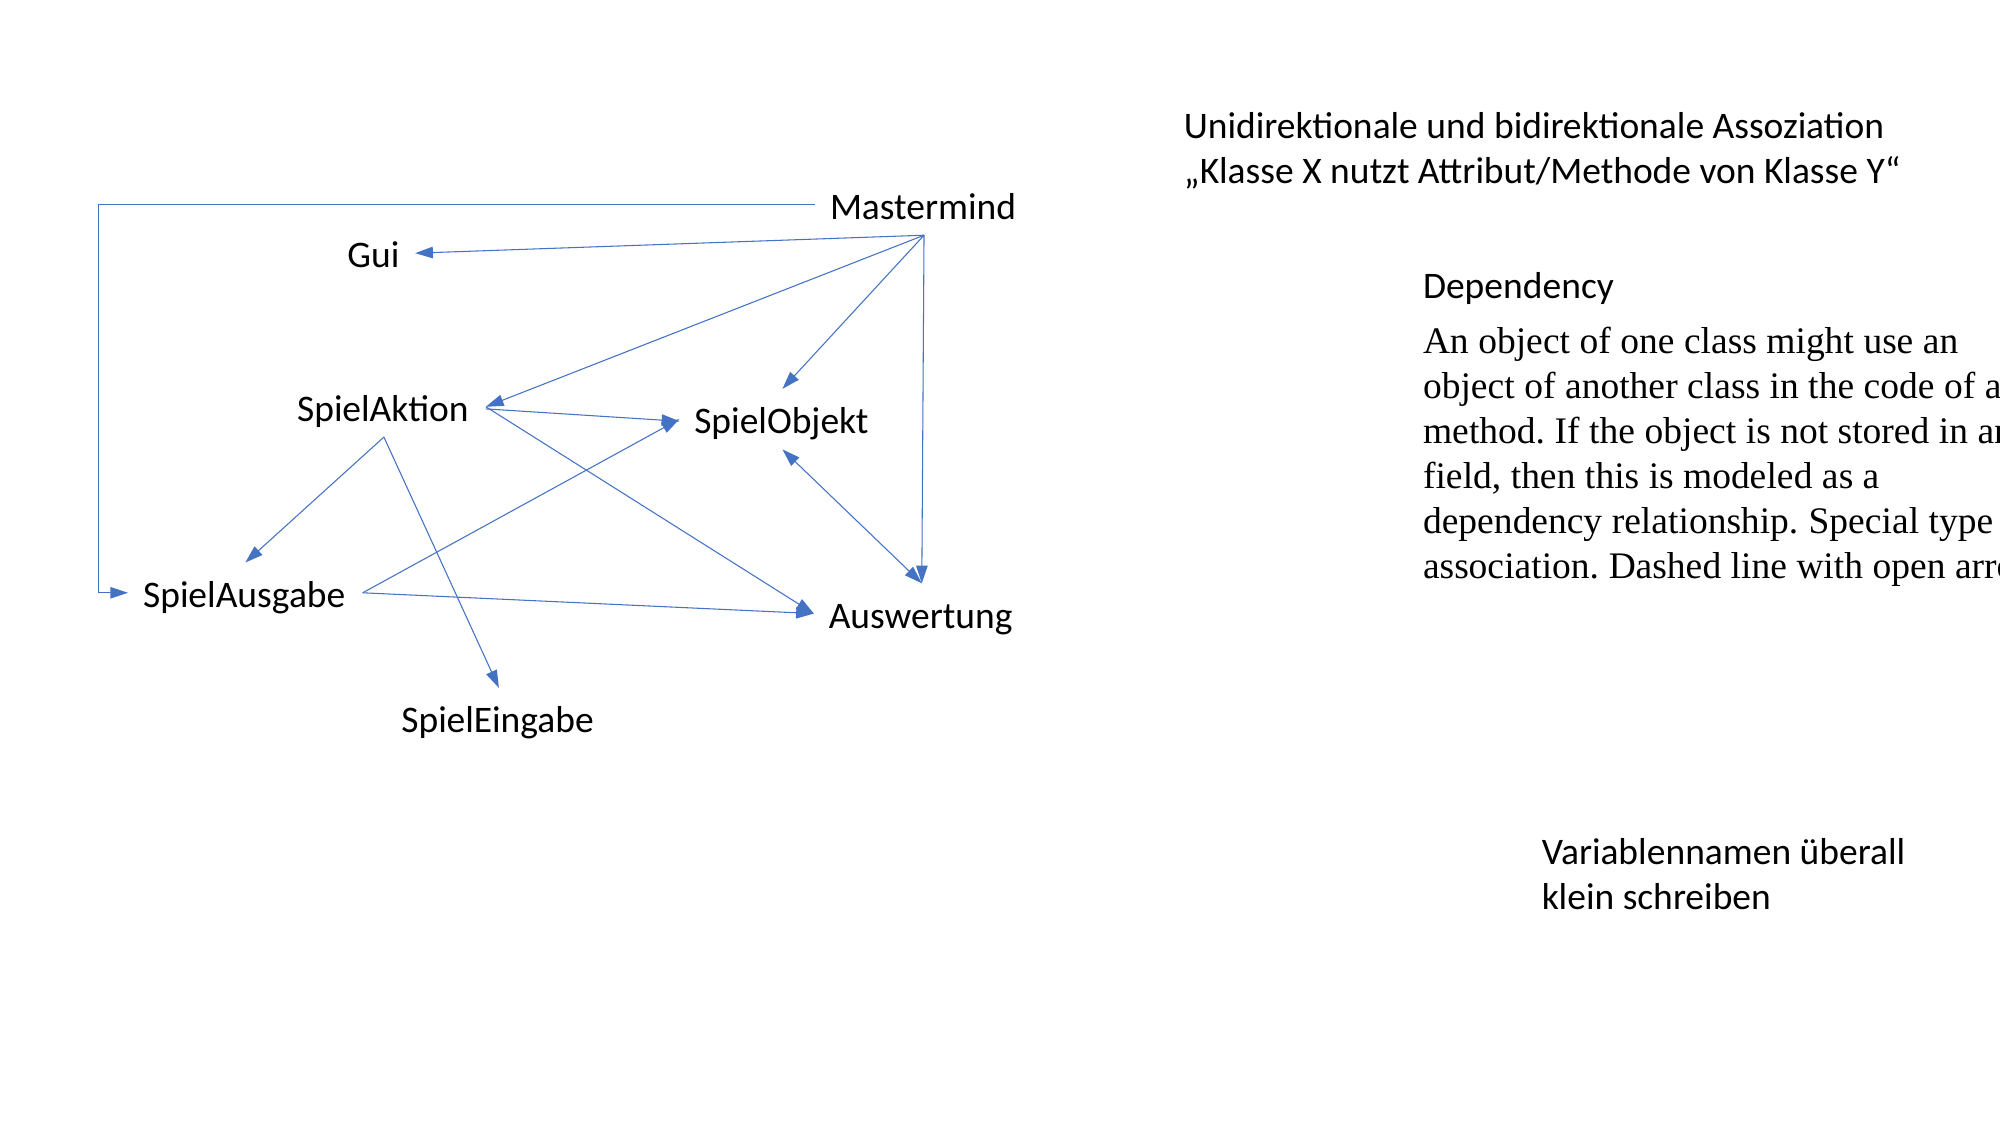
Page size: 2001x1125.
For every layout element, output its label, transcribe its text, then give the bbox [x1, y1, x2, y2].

text_box Auswertung [813, 583, 1030, 644]
text_box SpielEingabe [386, 687, 612, 749]
text_box Dependency An object of one class might use an object of another class in the code of a method. If the object is not stored in any field, then this is modeled as a dependency relationship. Special type of association. Dashed line with open arrow [1408, 253, 2000, 597]
text_box SpielObjekt [679, 388, 886, 450]
text_box Mastermind [814, 174, 1034, 236]
text_box SpielAusgabe [128, 562, 363, 624]
text_box SpielAktion [281, 376, 486, 438]
text_box Variablennamen überall klein schreiben [1526, 819, 1921, 926]
text_box Gui [332, 222, 416, 284]
text_box Unidirektionale und bidirektionale Assoziation „Klasse X nutzt Attribut/Methode von Klasse Y“ [1168, 93, 1921, 200]
